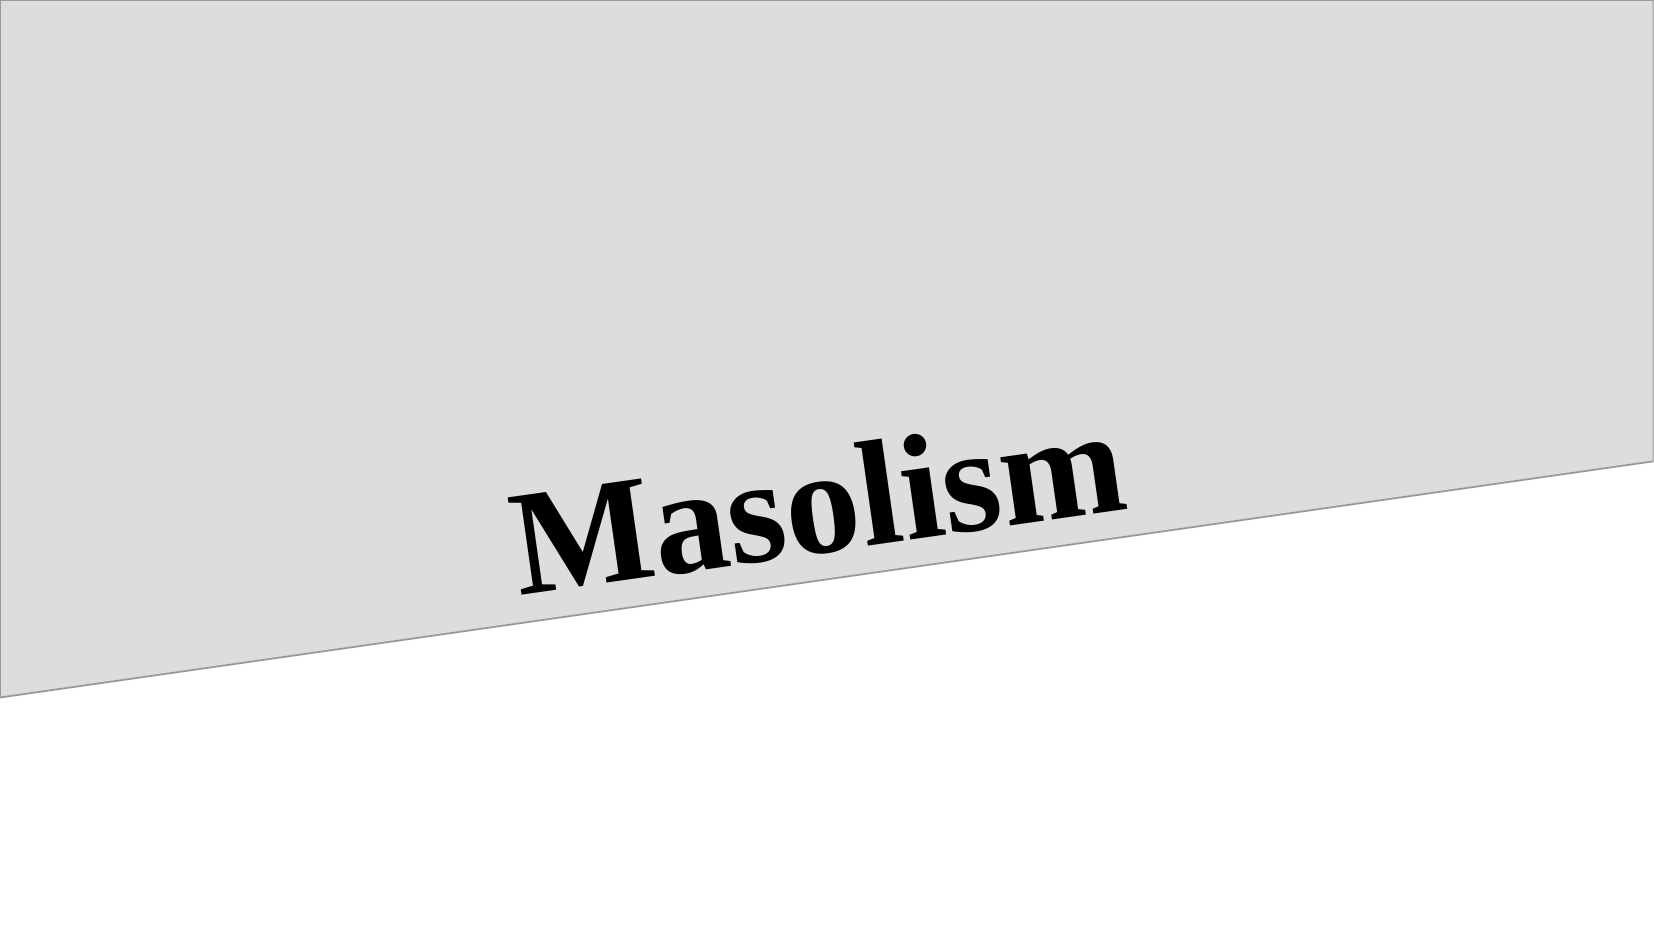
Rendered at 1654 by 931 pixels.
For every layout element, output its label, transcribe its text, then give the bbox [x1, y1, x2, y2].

title Masolism [76, 322, 1560, 689]
text_box [99, 471, 1574, 782]
